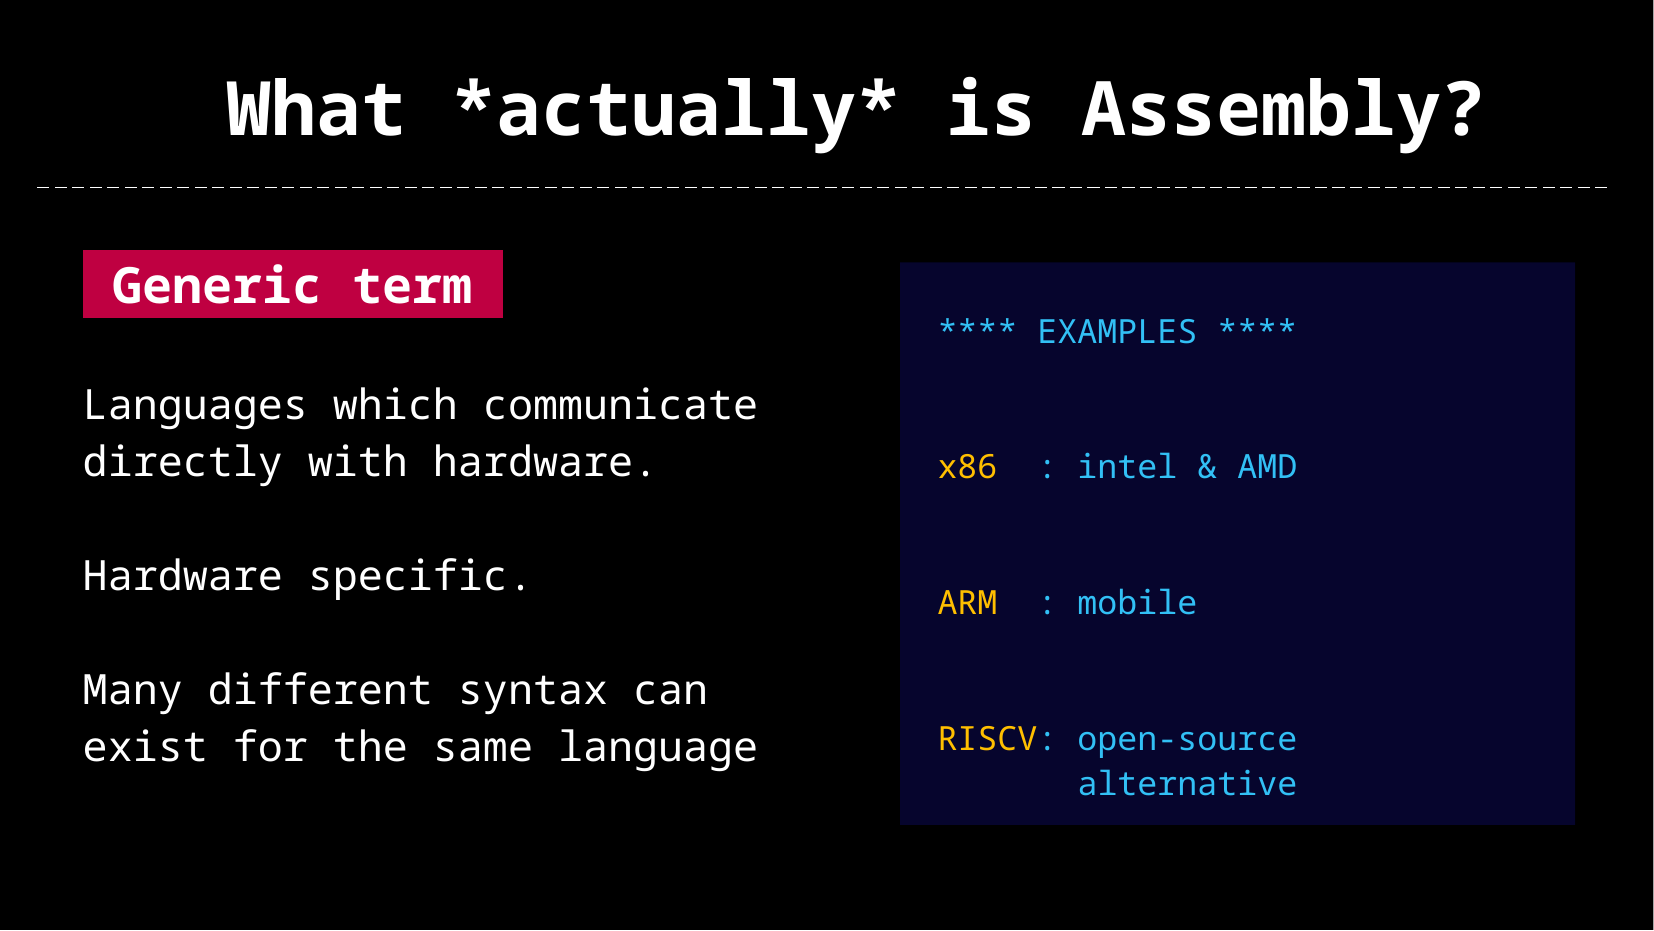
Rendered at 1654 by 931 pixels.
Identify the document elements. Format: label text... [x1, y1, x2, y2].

text_box [900, 262, 1576, 825]
text_box Generic term Languages which communicate directly with hardware. Hardware specific. Many different syntax can exist for the same language [82, 249, 826, 790]
title What *actually* is Assembly? [112, 24, 1601, 188]
subtitle **** EXAMPLES **** x86 : intel & AMD ARM : mobile RISCV: open-source alternative [937, 262, 1538, 802]
